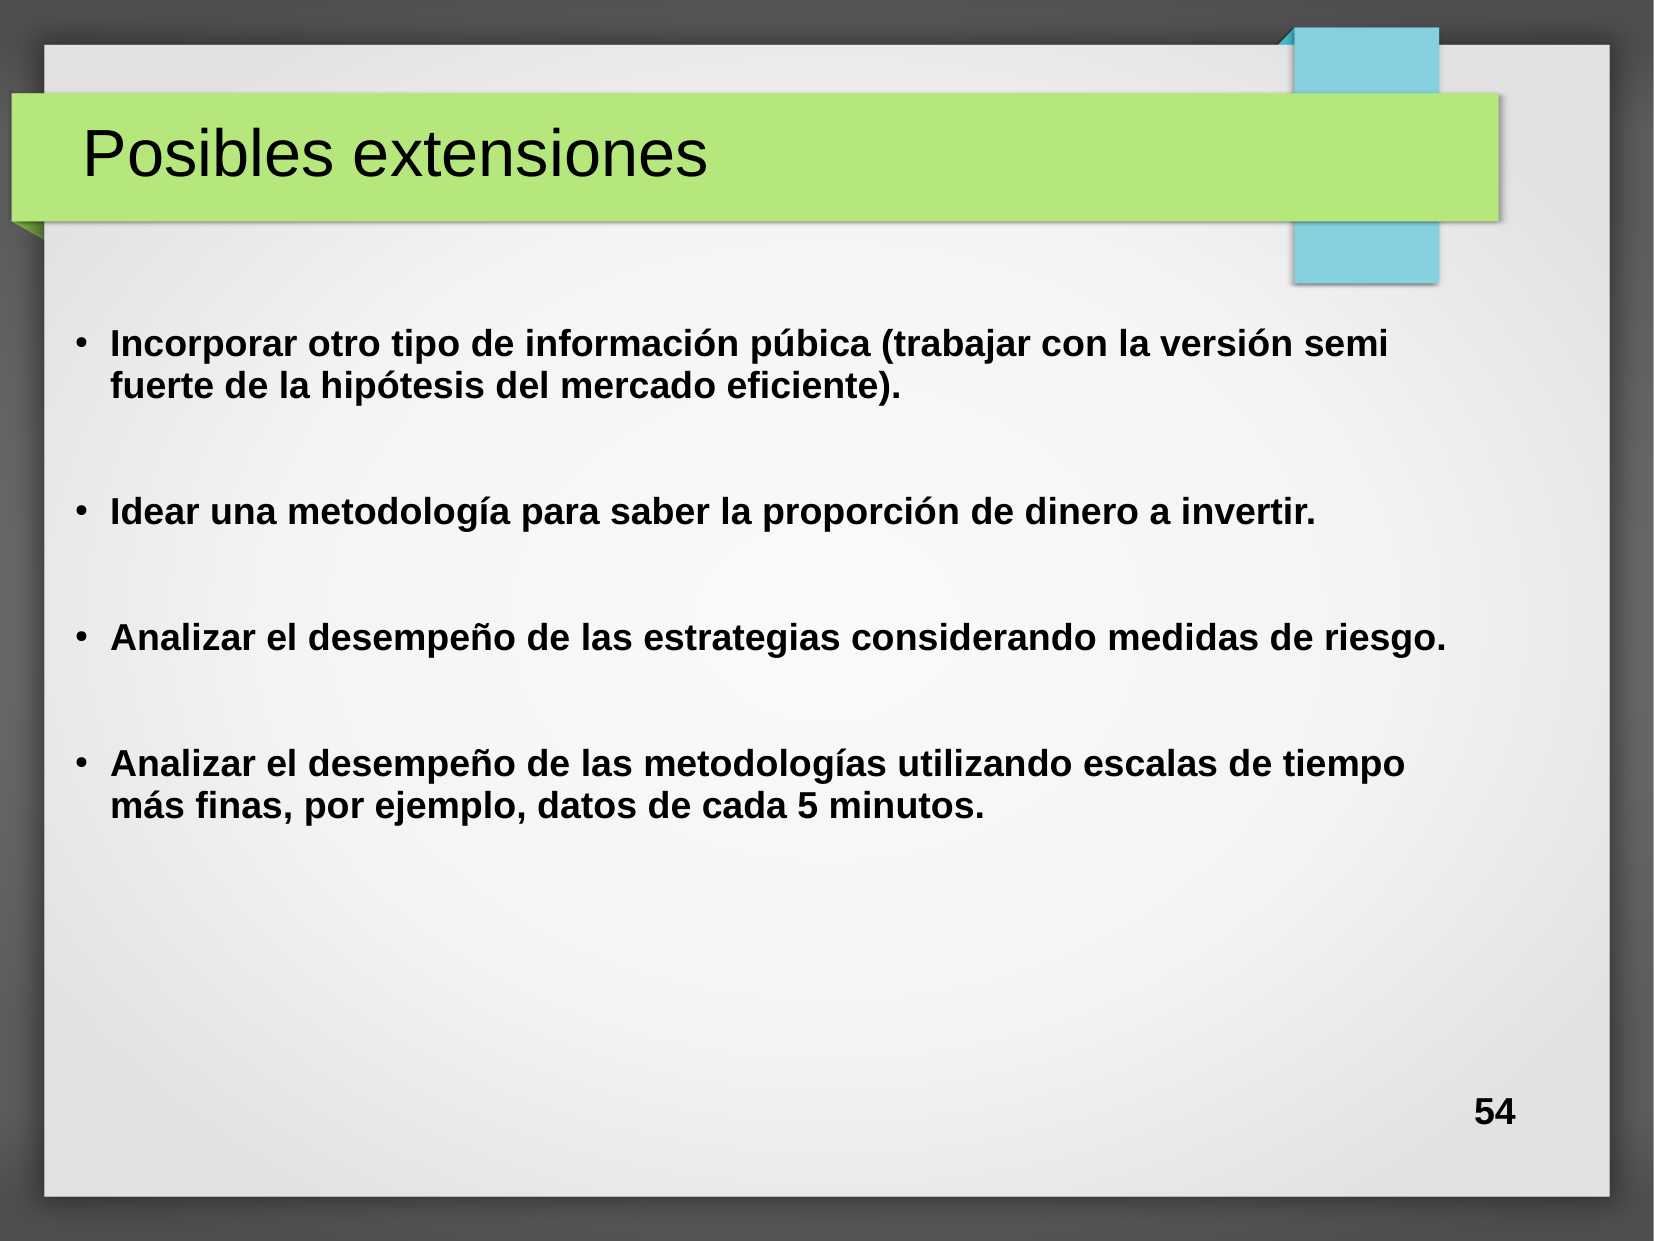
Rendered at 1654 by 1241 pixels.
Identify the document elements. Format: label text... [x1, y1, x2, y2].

text_box <number> [1459, 1083, 1654, 1154]
text_box Incorporar otro tipo de información púbica (trabajar con la versión semi fuerte de la hipótesis del mercado eficiente). Idear una metodología para saber la proporción de dinero a invertir. Analizar el desempeño de las estrategias considerando medidas de riesgo. Analizar el desempeño de las metodologías utilizando escalas de tiempo más finas, por ejemplo, datos de cada 5 minutos. [60, 315, 1501, 834]
picture [0, 0, 1654, 1241]
title Posibles extensiones [82, 79, 1501, 229]
